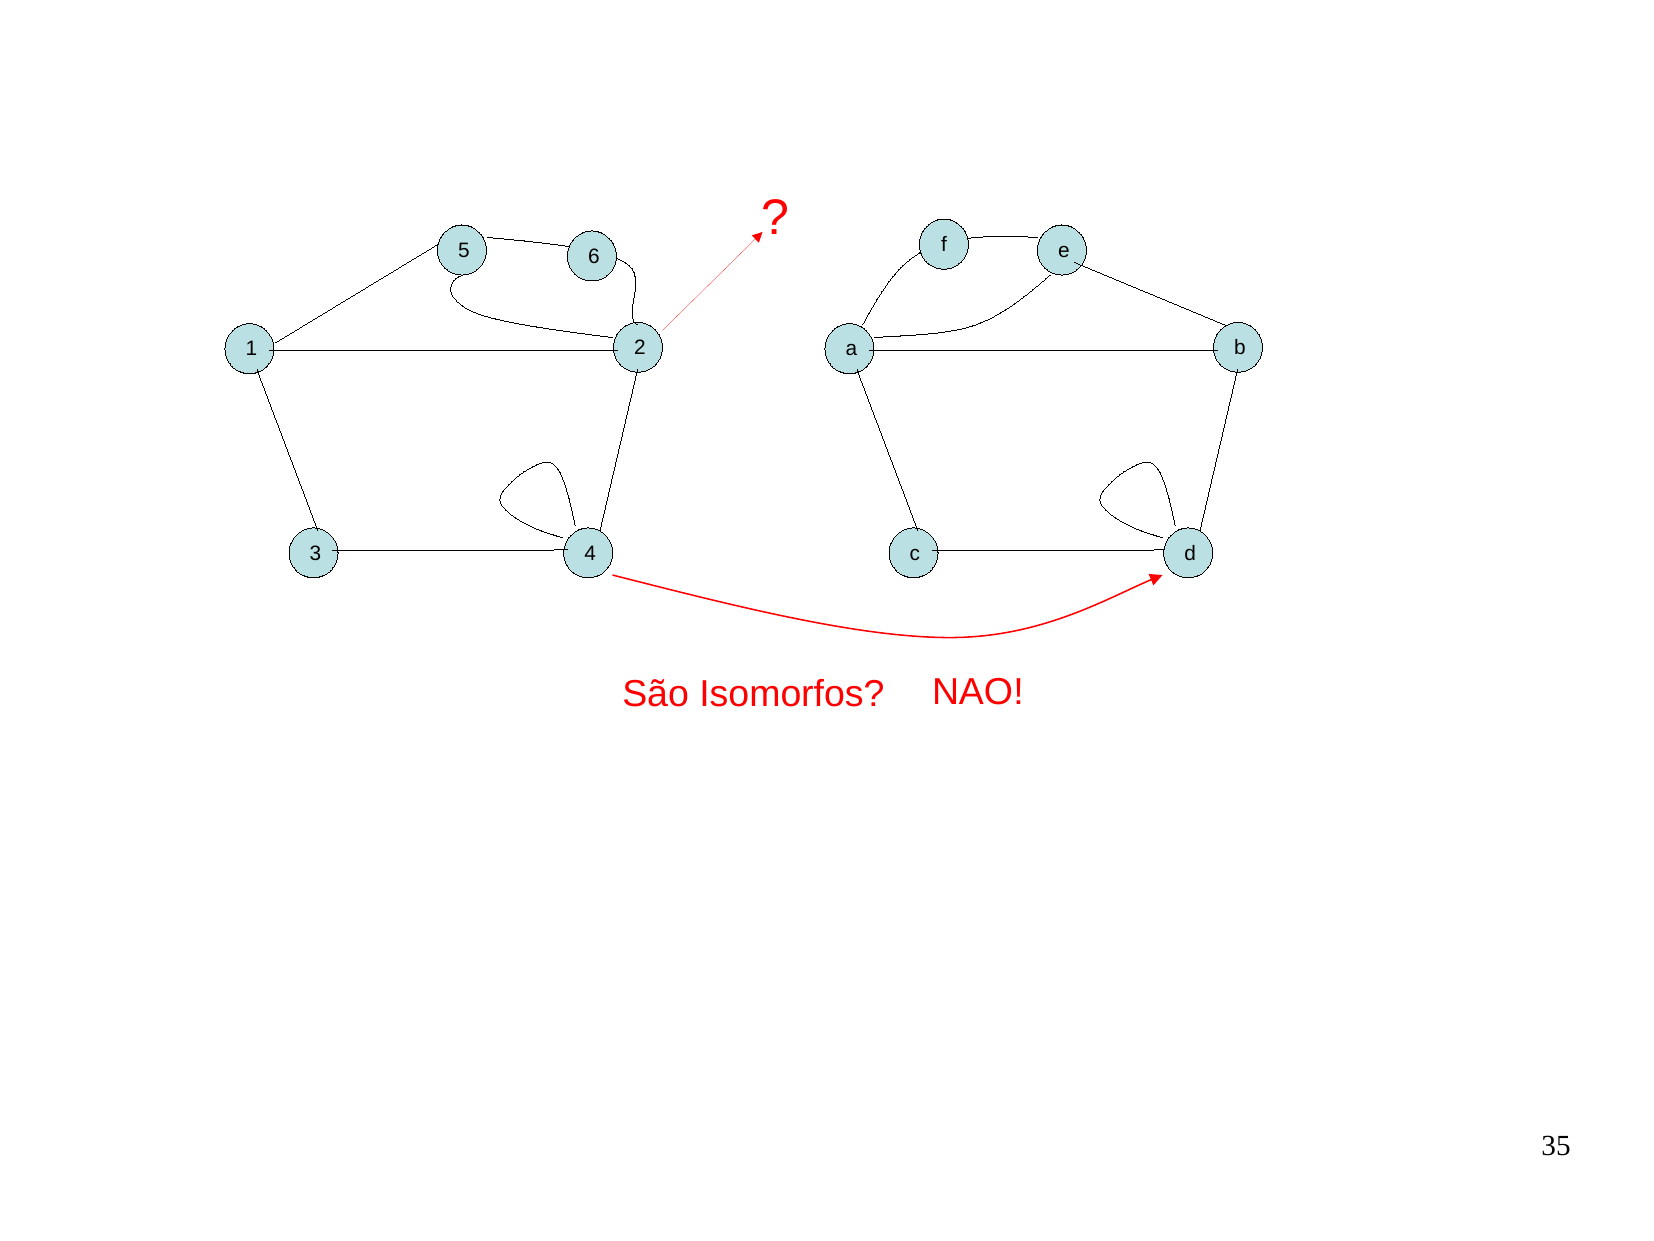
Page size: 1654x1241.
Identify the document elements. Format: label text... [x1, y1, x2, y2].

text_box ? [746, 181, 804, 253]
text_box d [1163, 527, 1213, 578]
text_box 3 [289, 527, 339, 578]
text_box 5 [437, 224, 487, 275]
text_box 1 [224, 323, 274, 374]
text_box 6 [567, 230, 617, 281]
text_box a [824, 323, 874, 374]
text_box b [1213, 322, 1263, 373]
text_box São Isomorfos? [607, 664, 900, 723]
text_box e [1037, 224, 1087, 276]
text_box NAO! [893, 662, 1063, 720]
text_box 4 [563, 527, 613, 578]
text_box c [889, 527, 939, 578]
text_box f [919, 219, 969, 270]
text_box 2 [613, 322, 663, 373]
